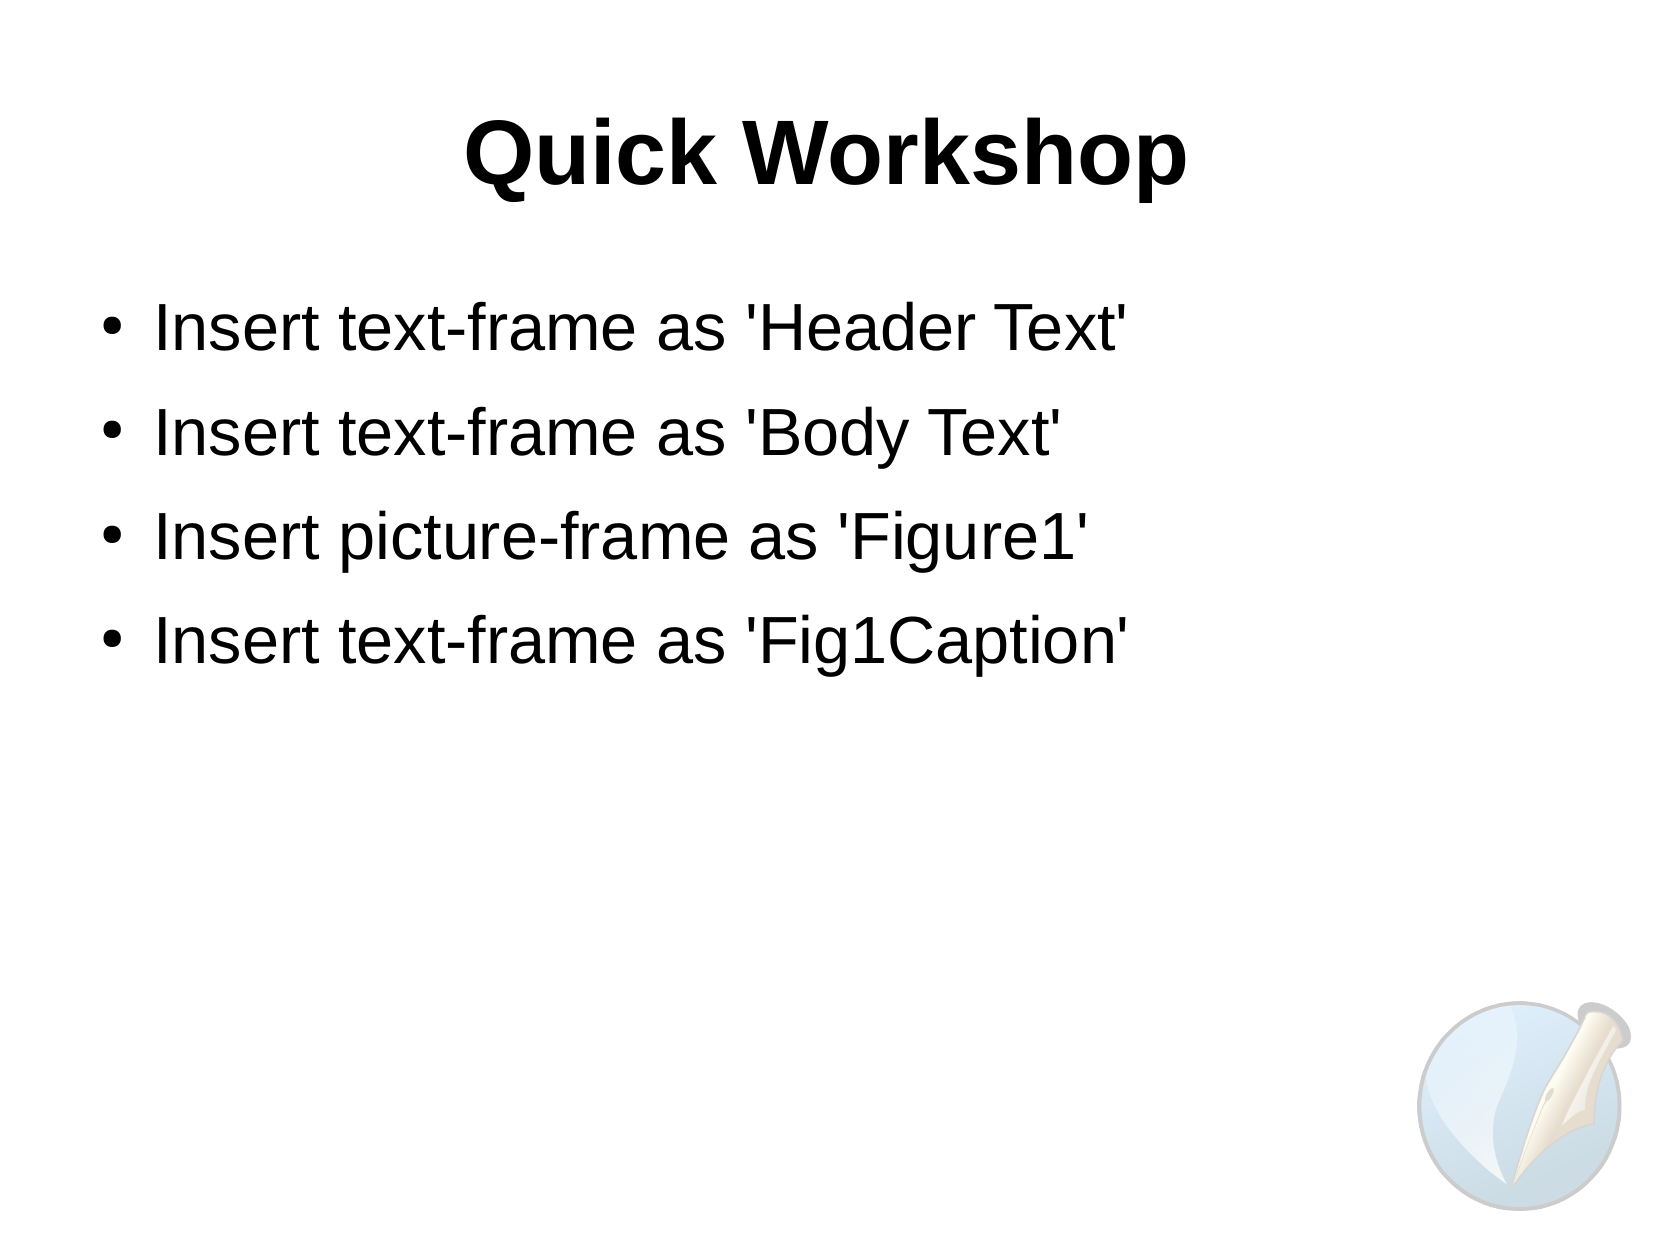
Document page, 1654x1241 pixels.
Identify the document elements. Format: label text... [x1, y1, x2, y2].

title Quick Workshop [82, 56, 1571, 250]
list Insert text-frame as 'Header Text' Insert text-frame as 'Body Text' Insert picture-frame as 'Figure1' Insert text-frame as 'Fig1Caption' [82, 290, 1571, 1109]
